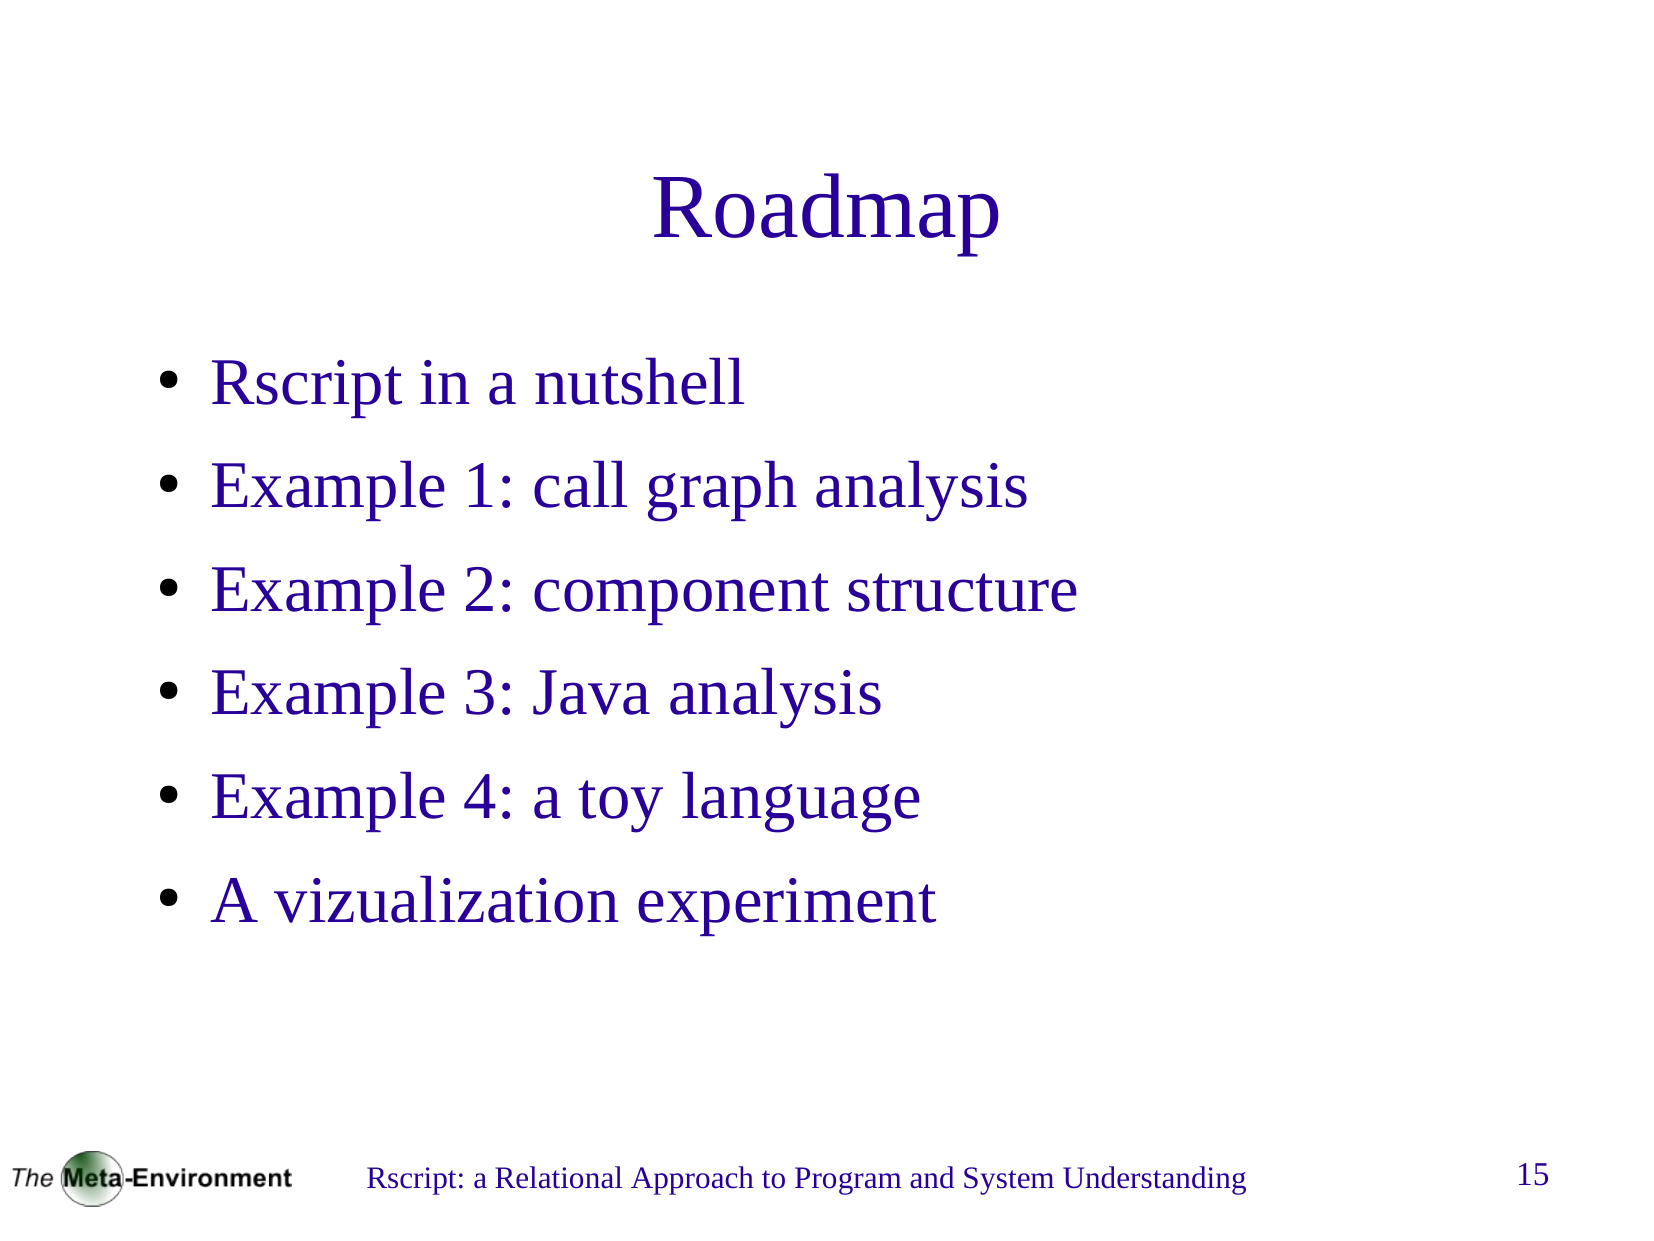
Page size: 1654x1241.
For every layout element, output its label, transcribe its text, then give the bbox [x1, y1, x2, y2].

list Rscript in a nutshell Example 1: call graph analysis Example 2: component structure Example 3: Java analysis Example 4: a toy language A vizualization experiment [121, 344, 1534, 1127]
title Roadmap [121, 96, 1534, 317]
picture [12, 1151, 292, 1207]
